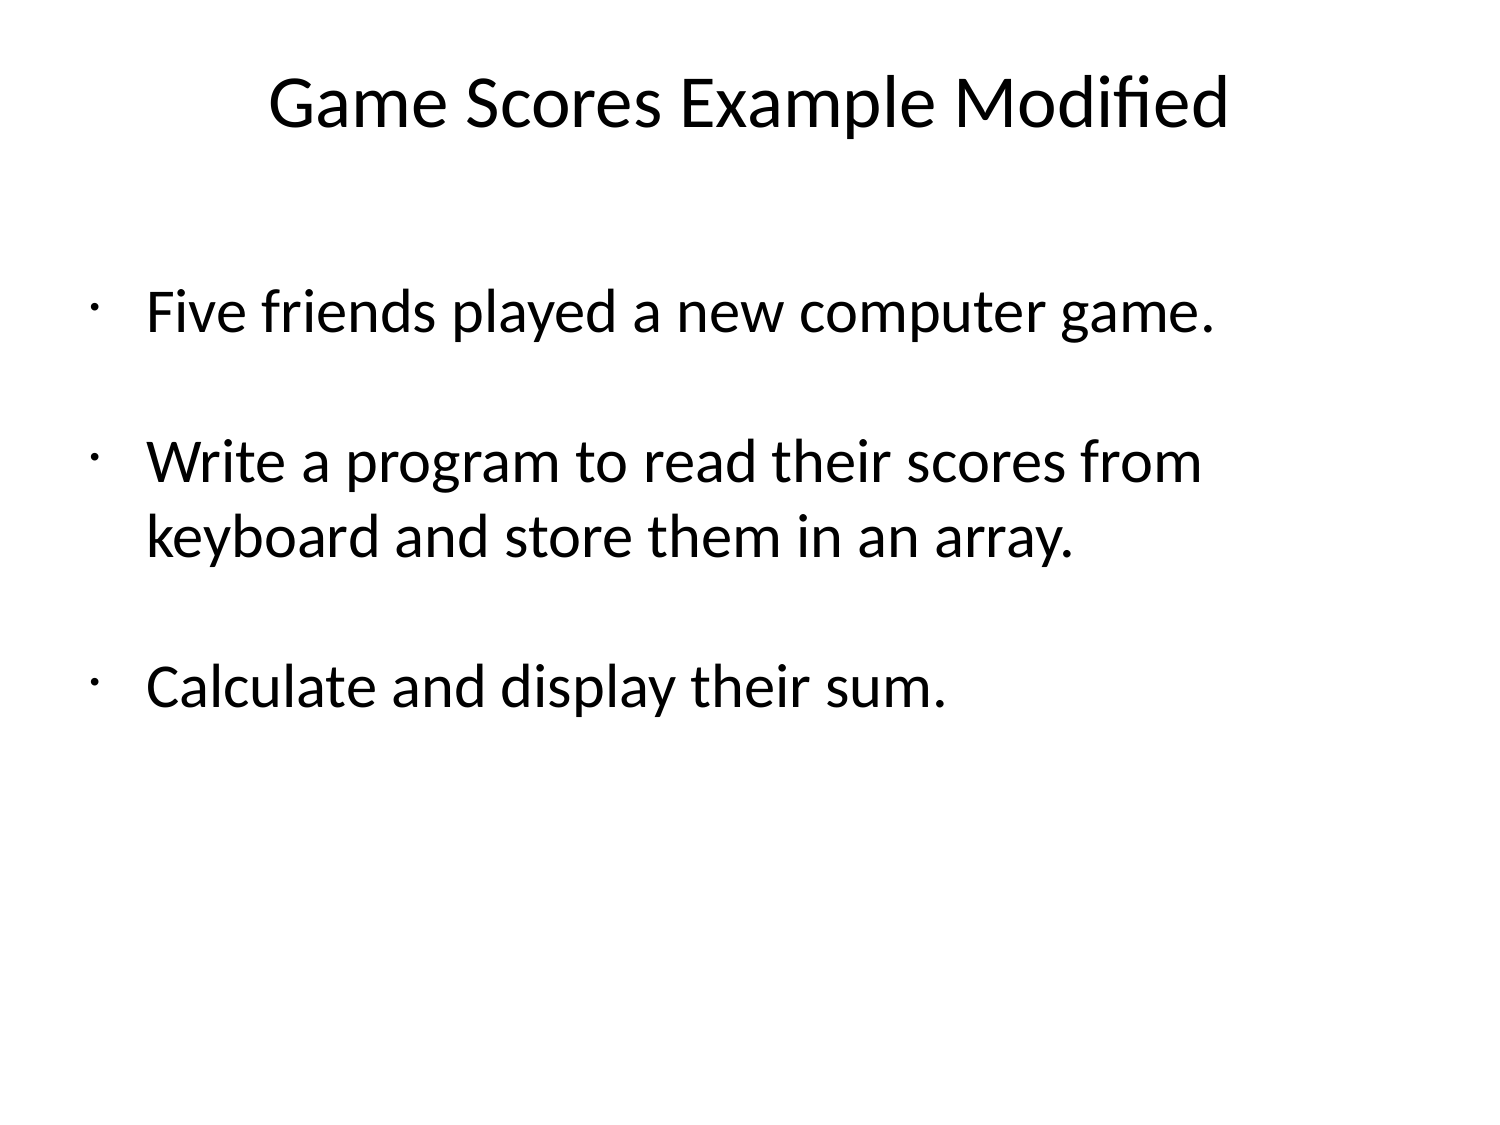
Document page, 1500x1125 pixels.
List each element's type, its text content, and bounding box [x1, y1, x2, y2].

list Five friends played a new computer game. Write a program to read their scores from keyboard and store them in an array. Calculate and display their sum. [75, 262, 1425, 1005]
title Game Scores Example Modified [75, 45, 1425, 233]
